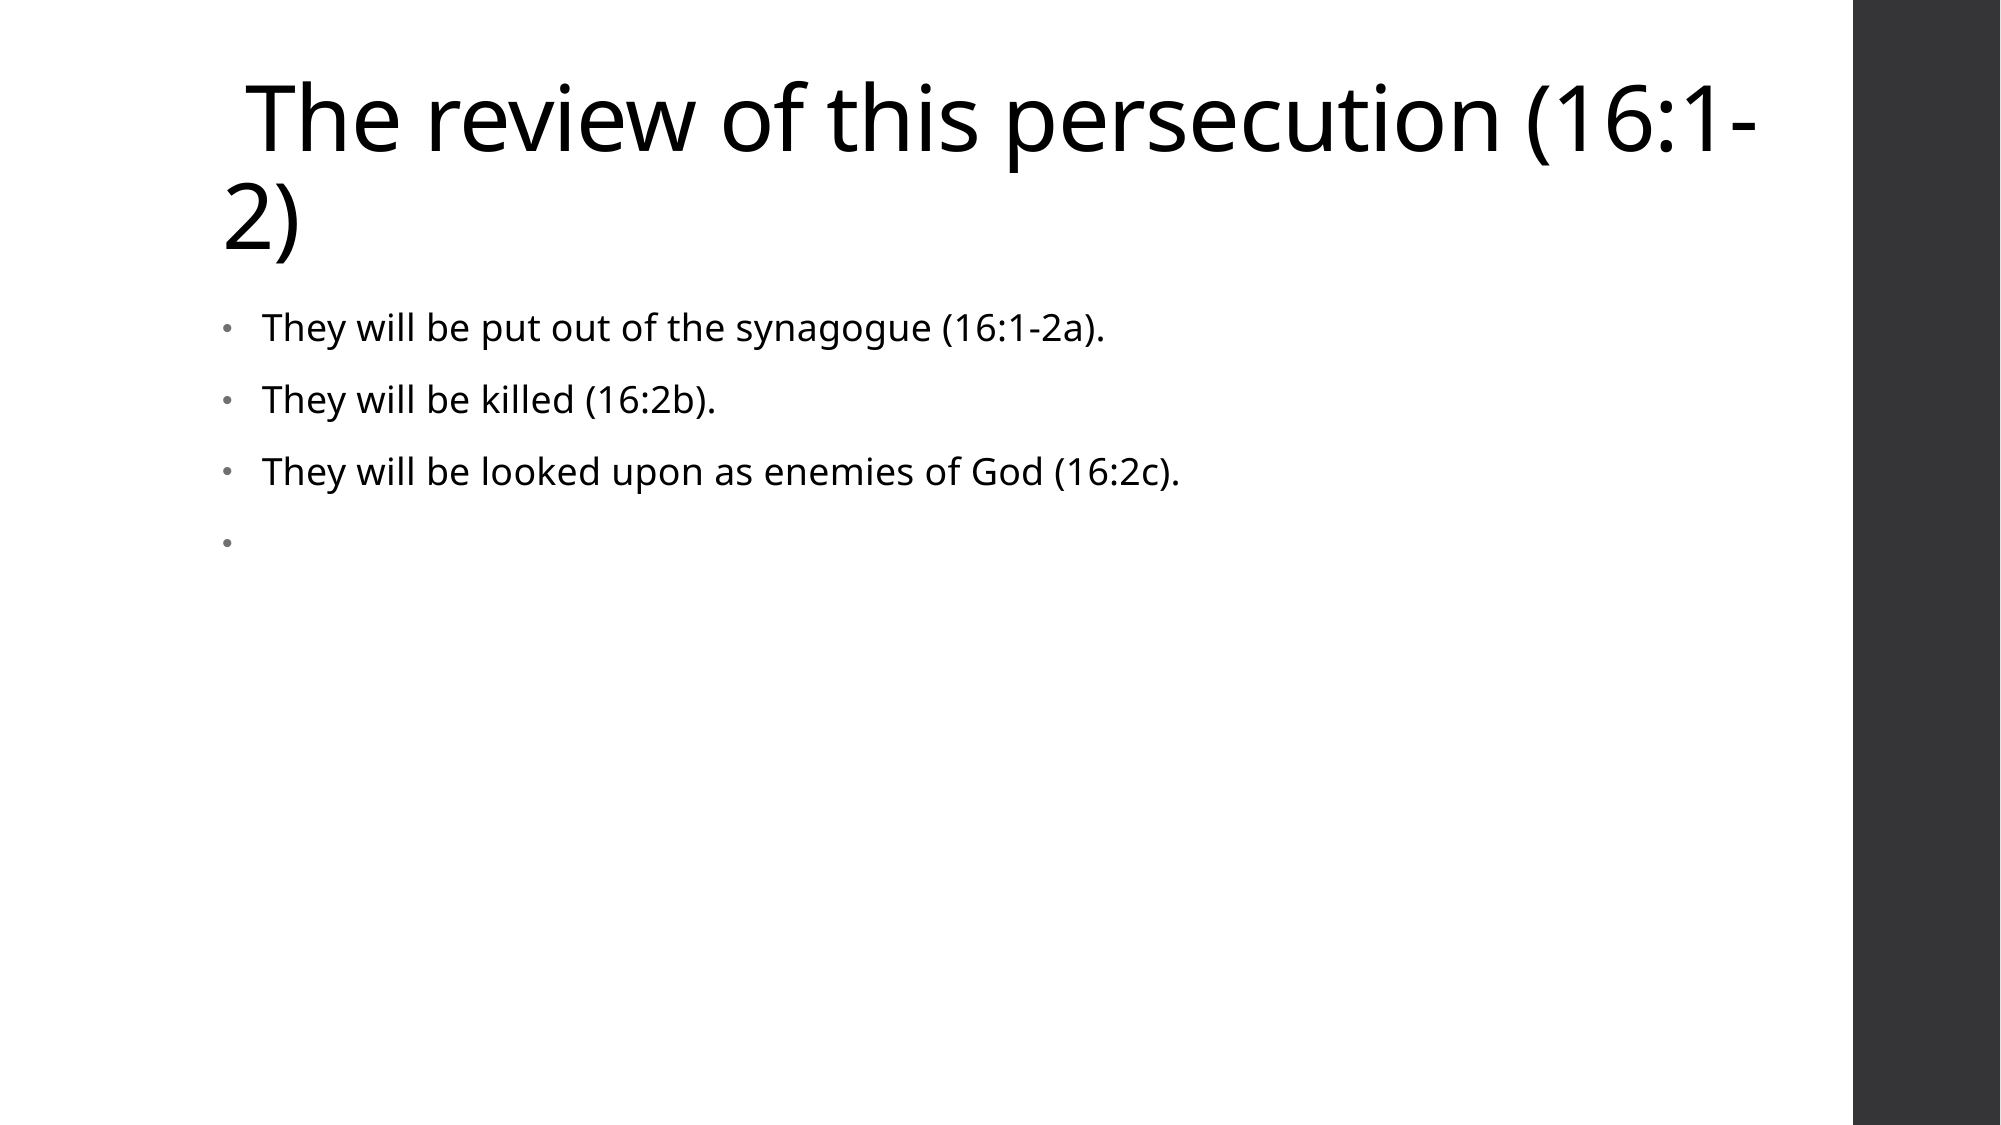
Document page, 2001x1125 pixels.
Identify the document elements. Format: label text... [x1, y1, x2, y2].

title The review of this persecution (16:1-2) [206, 60, 1797, 278]
list They will be put out of the synagogue (16:1-2a). They will be killed (16:2b). They will be looked upon as enemies of God (16:2c). [206, 299, 1617, 1014]
